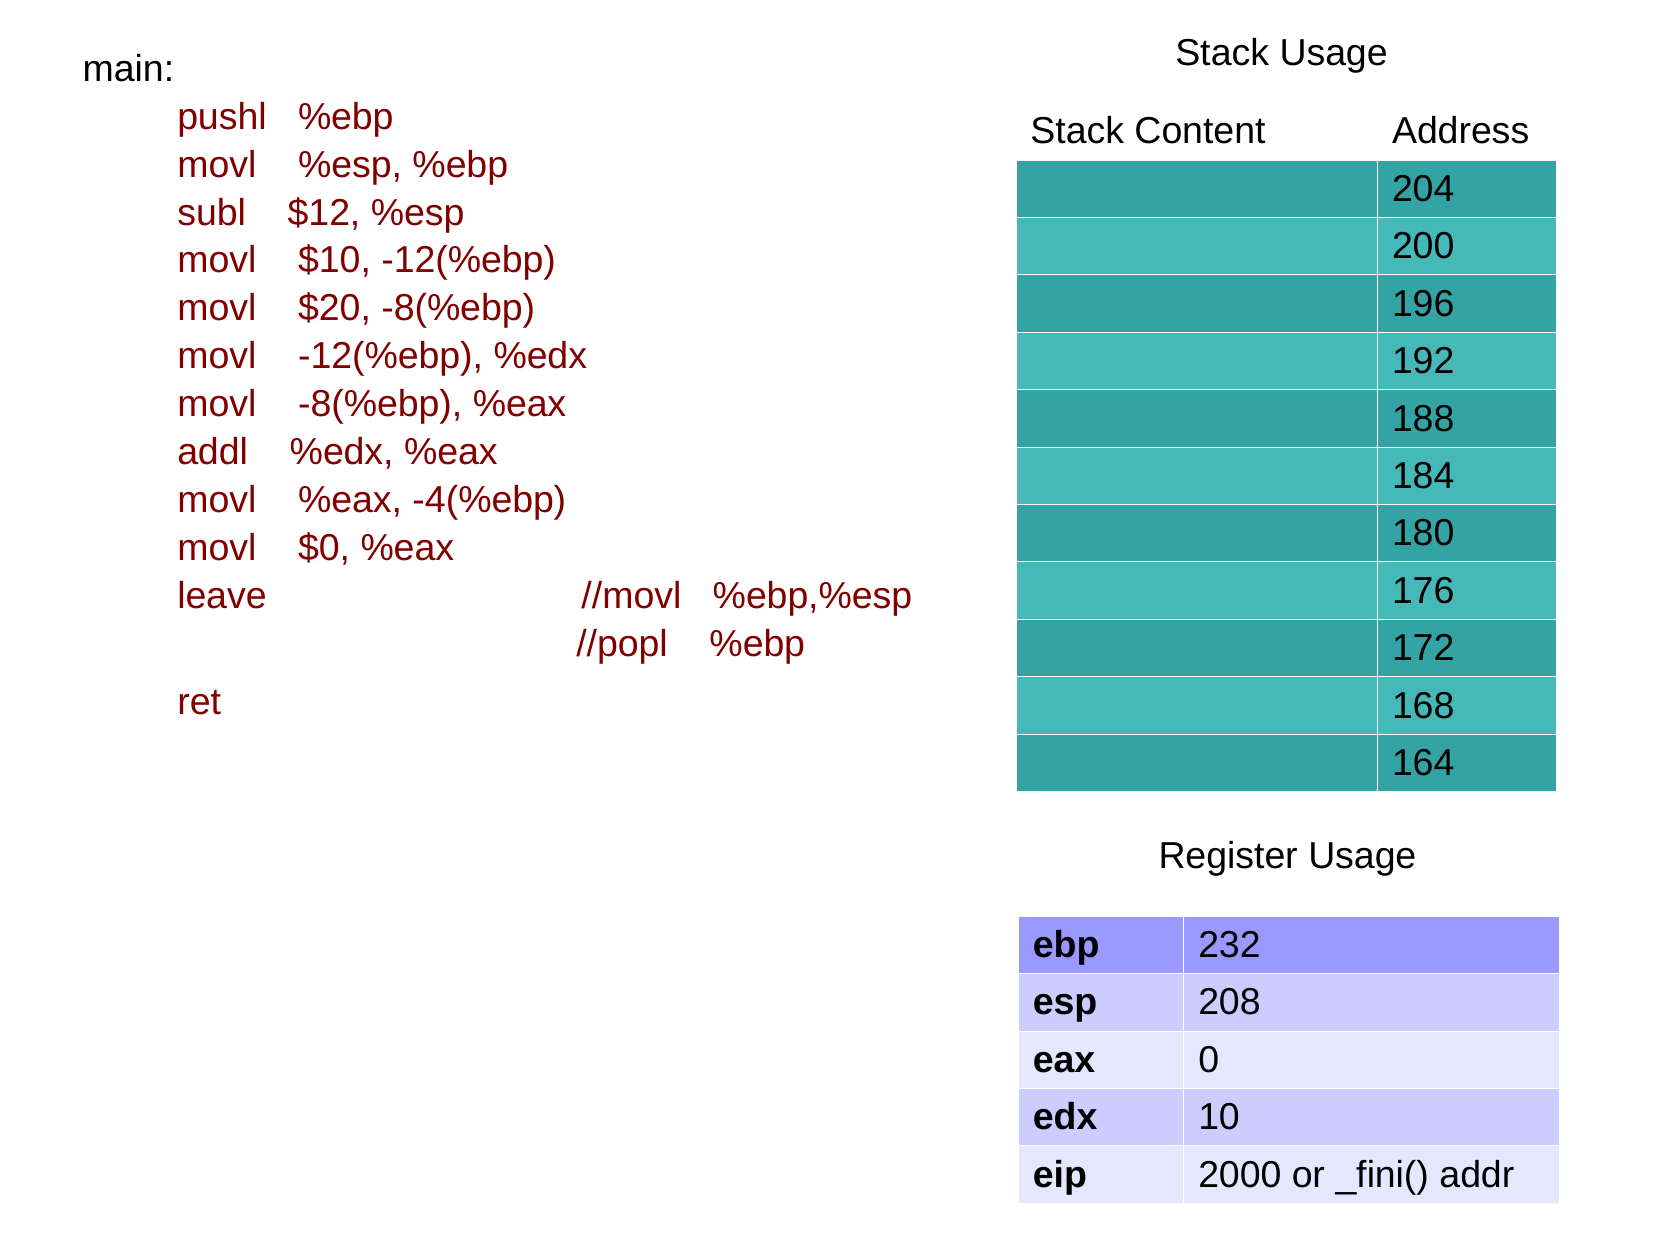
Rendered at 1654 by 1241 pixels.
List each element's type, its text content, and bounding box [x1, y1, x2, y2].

table_cell eip [1019, 1146, 1183, 1203]
table_cell 2000 or _fini() addr [1184, 1146, 1559, 1203]
table_cell [1017, 735, 1377, 791]
list main: pushl %ebp movl %esp, %ebp subl $12, %esp movl $10, -12(%ebp) movl $20, -8(%ebp) movl -12(%ebp), %edx movl -8(%ebp), %eax addl %edx, %eax movl %eax, -4(%ebp) movl $0, %eax leave //movl %ebp,%esp //popl %ebp ret [82, 47, 969, 1182]
table_cell edx [1019, 1089, 1183, 1145]
table_cell [1017, 562, 1377, 619]
table_cell 184 [1378, 448, 1556, 504]
table_cell [1017, 218, 1377, 274]
table_cell 168 [1378, 677, 1556, 734]
table_cell 176 [1378, 562, 1556, 619]
table_header Stack Content [1017, 103, 1377, 160]
table_cell [1017, 390, 1377, 447]
table_cell eax [1019, 1032, 1183, 1088]
table_header ebp [1019, 917, 1183, 973]
text_box Register Usage [1015, 826, 1560, 884]
table_cell 200 [1378, 218, 1556, 274]
table_cell [1017, 448, 1377, 504]
text_box Stack Usage [1009, 23, 1554, 81]
table_cell 0 [1184, 1032, 1559, 1088]
table_cell 188 [1378, 390, 1556, 447]
table_header 232 [1184, 917, 1559, 973]
table_cell 192 [1378, 333, 1556, 389]
table_cell [1017, 161, 1377, 217]
table_cell 204 [1378, 161, 1556, 217]
table_cell 10 [1184, 1089, 1559, 1145]
table_cell 172 [1378, 620, 1556, 676]
table_cell [1017, 620, 1377, 676]
table_cell 164 [1378, 735, 1556, 791]
table_cell [1017, 333, 1377, 389]
table_cell 180 [1378, 505, 1556, 561]
table_cell [1017, 505, 1377, 561]
table_cell 208 [1184, 974, 1559, 1031]
table_header Address [1378, 103, 1556, 160]
table_cell [1017, 275, 1377, 332]
table_cell esp [1019, 974, 1183, 1031]
table_cell [1017, 677, 1377, 734]
table_cell 196 [1378, 275, 1556, 332]
